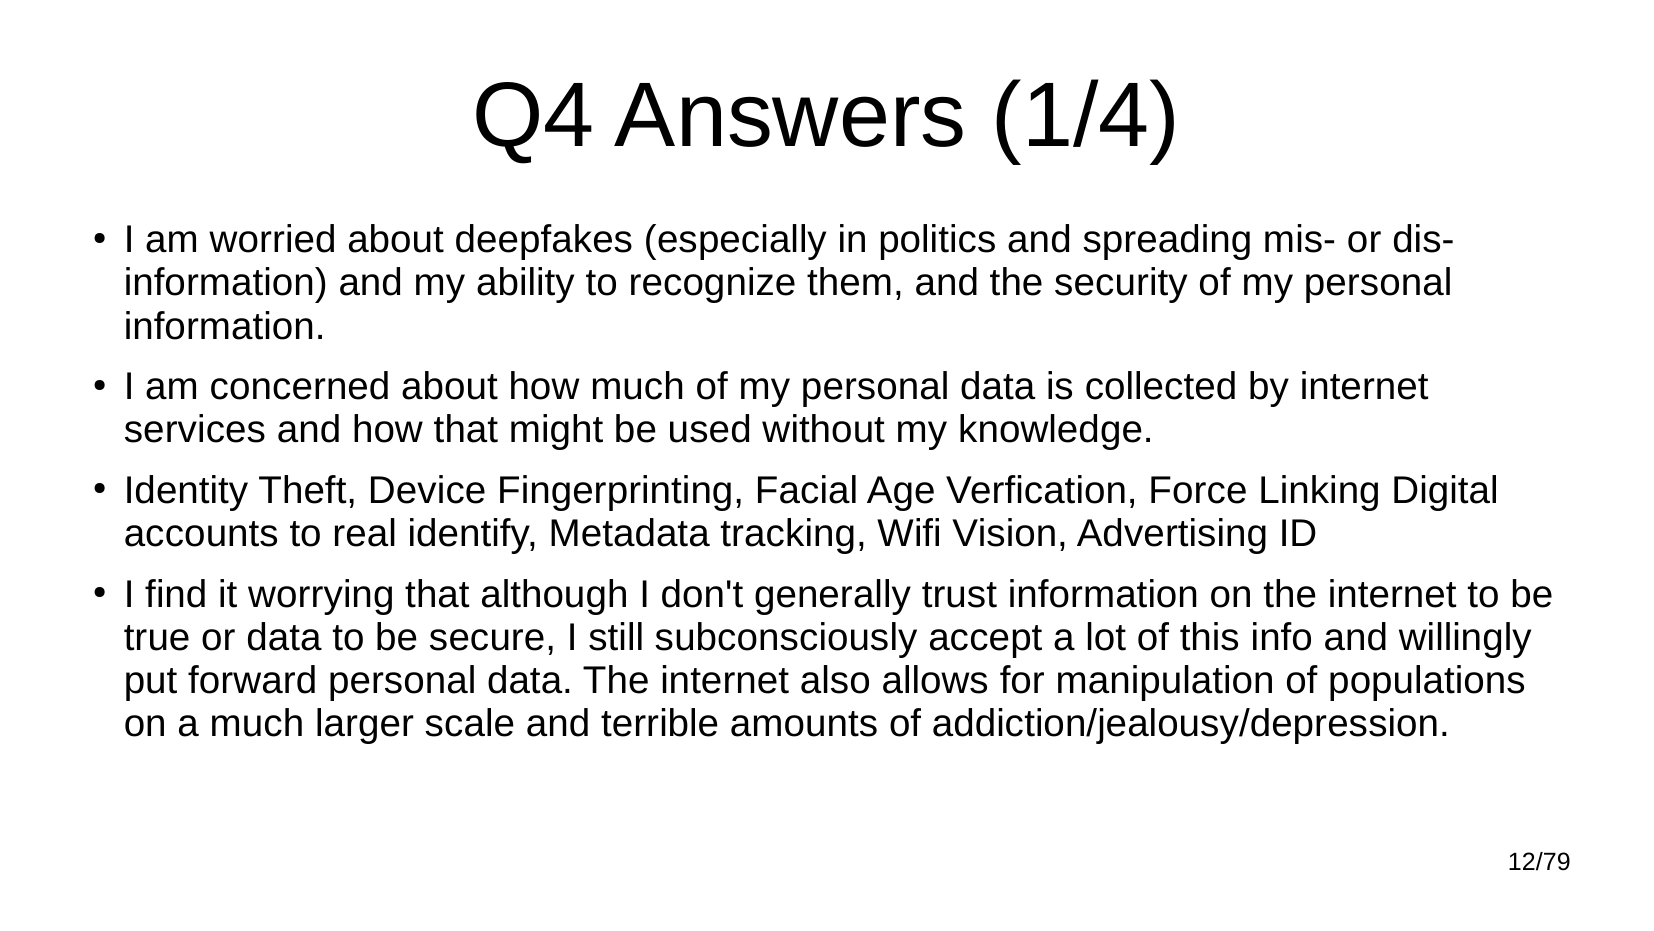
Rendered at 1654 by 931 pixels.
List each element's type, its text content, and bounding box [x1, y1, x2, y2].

list I am worried about deepfakes (especially in politics and spreading mis- or dis-information) and my ability to recognize them, and the security of my personal information. I am concerned about how much of my personal data is collected by internet services and how that might be used without my knowledge. Identity Theft, Device Fingerprinting, Facial Age Verfication, Force Linking Digital accounts to real identify, Metadata tracking, Wifi Vision, Advertising ID I find it worrying that although I don't generally trust information on the internet to be true or data to be secure, I still subconsciously accept a lot of this info and willingly put forward personal data. The internet also allows for manipulation of populations on a much larger scale and terrible amounts of addiction/jealousy/depression. [82, 217, 1571, 758]
title Q4 Answers (1/4) [82, 37, 1571, 193]
